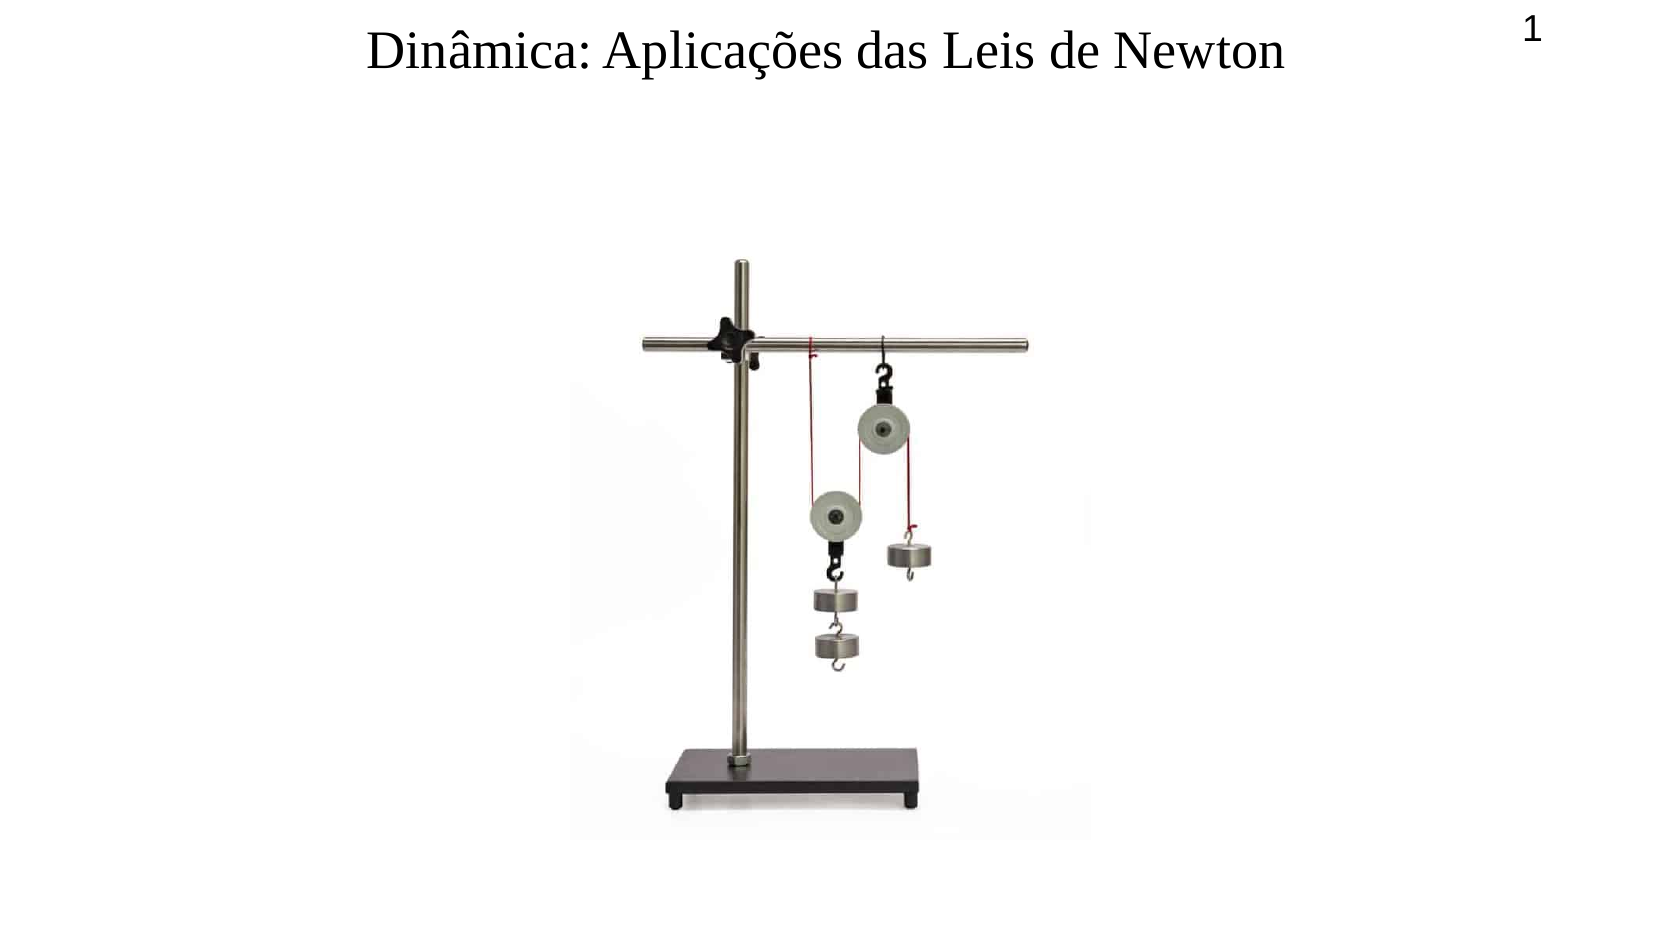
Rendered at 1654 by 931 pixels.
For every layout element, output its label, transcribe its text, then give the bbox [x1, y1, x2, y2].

picture [570, 231, 1091, 840]
text_box <number> [1507, 0, 1654, 71]
text_box Dinâmica: Aplicações das Leis de Newton [352, 0, 1302, 88]
